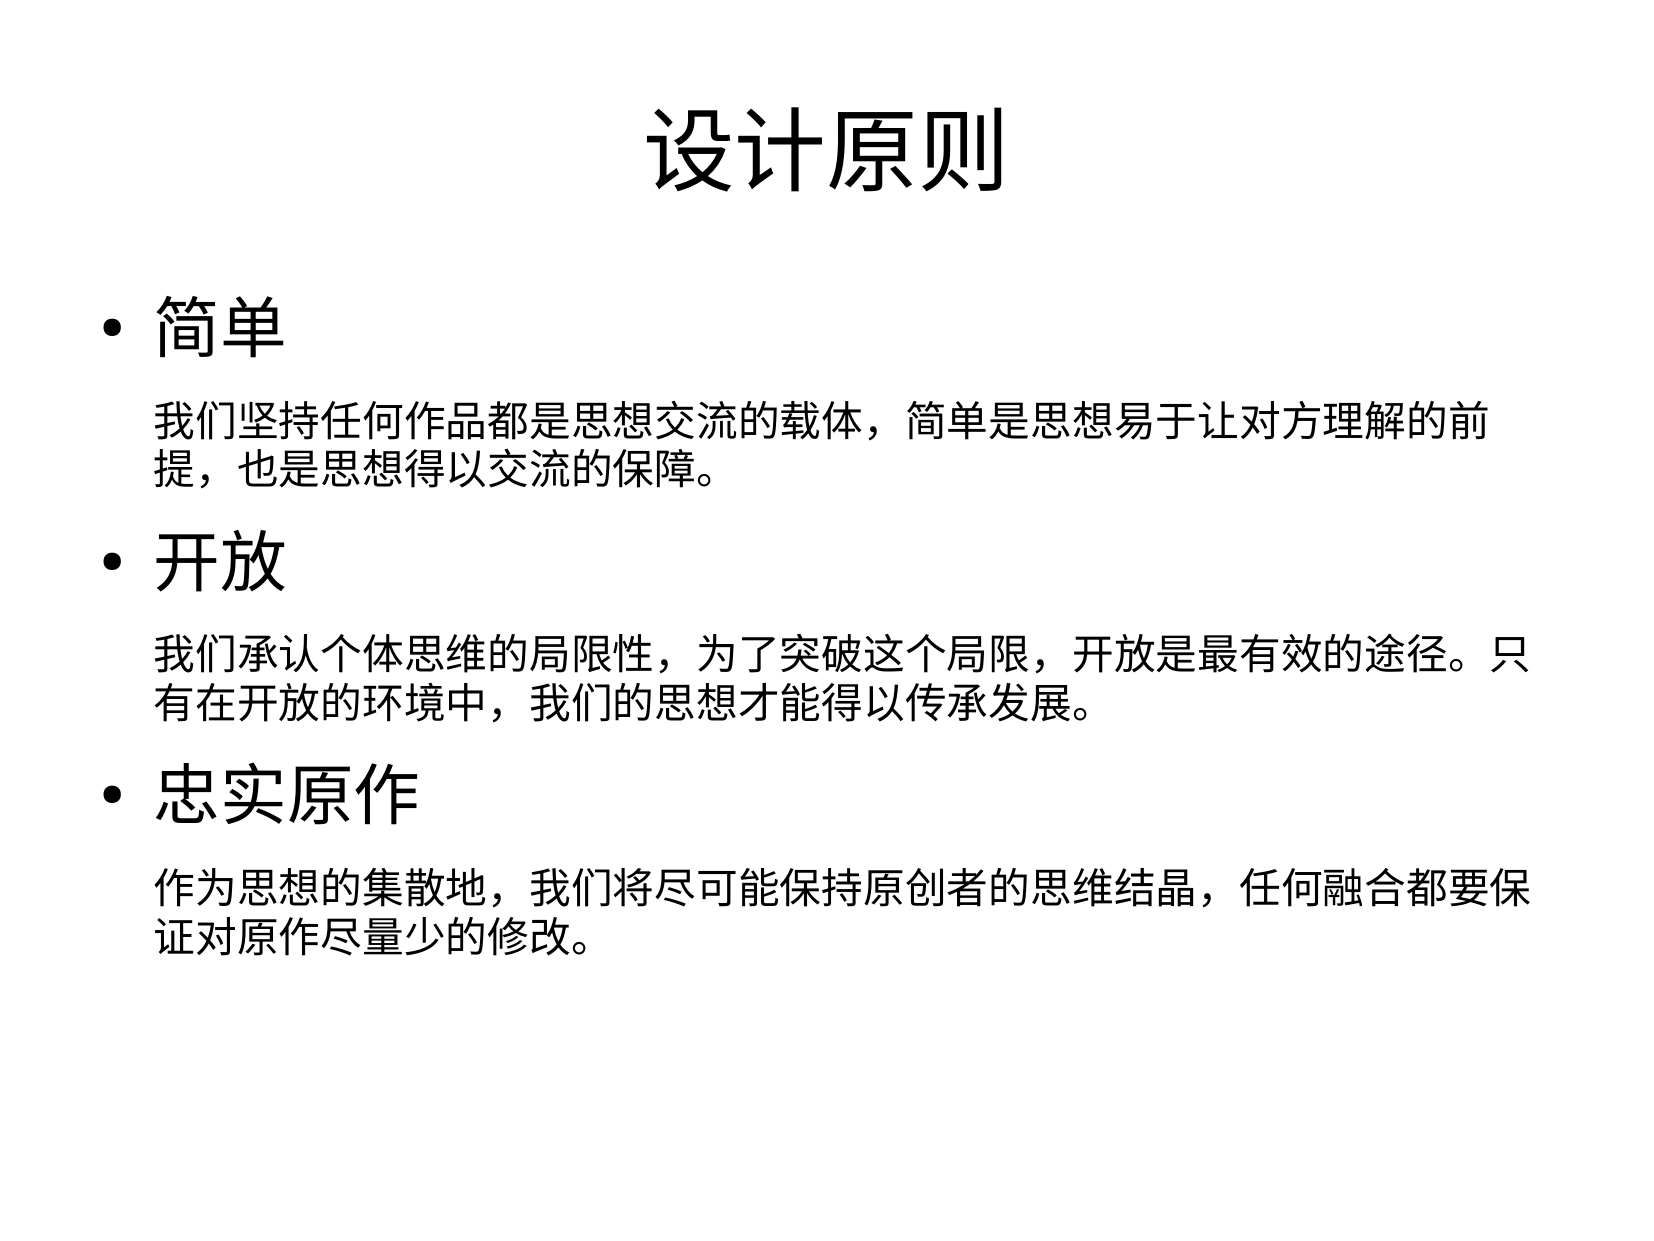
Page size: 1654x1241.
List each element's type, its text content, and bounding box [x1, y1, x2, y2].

list 简单 我们坚持任何作品都是思想交流的载体，简单是思想易于让对方理解的前提，也是思想得以交流的保障。 开放 我们承认个体思维的局限性，为了突破这个局限，开放是最有效的途径。只有在开放的环境中，我们的思想才能得以传承发展。 忠实原作 作为思想的集散地，我们将尽可能保持原创者的思维结晶，任何融合都要保证对原作尽量少的修改。 [82, 290, 1538, 1010]
title 设计原则 [82, 49, 1571, 257]
